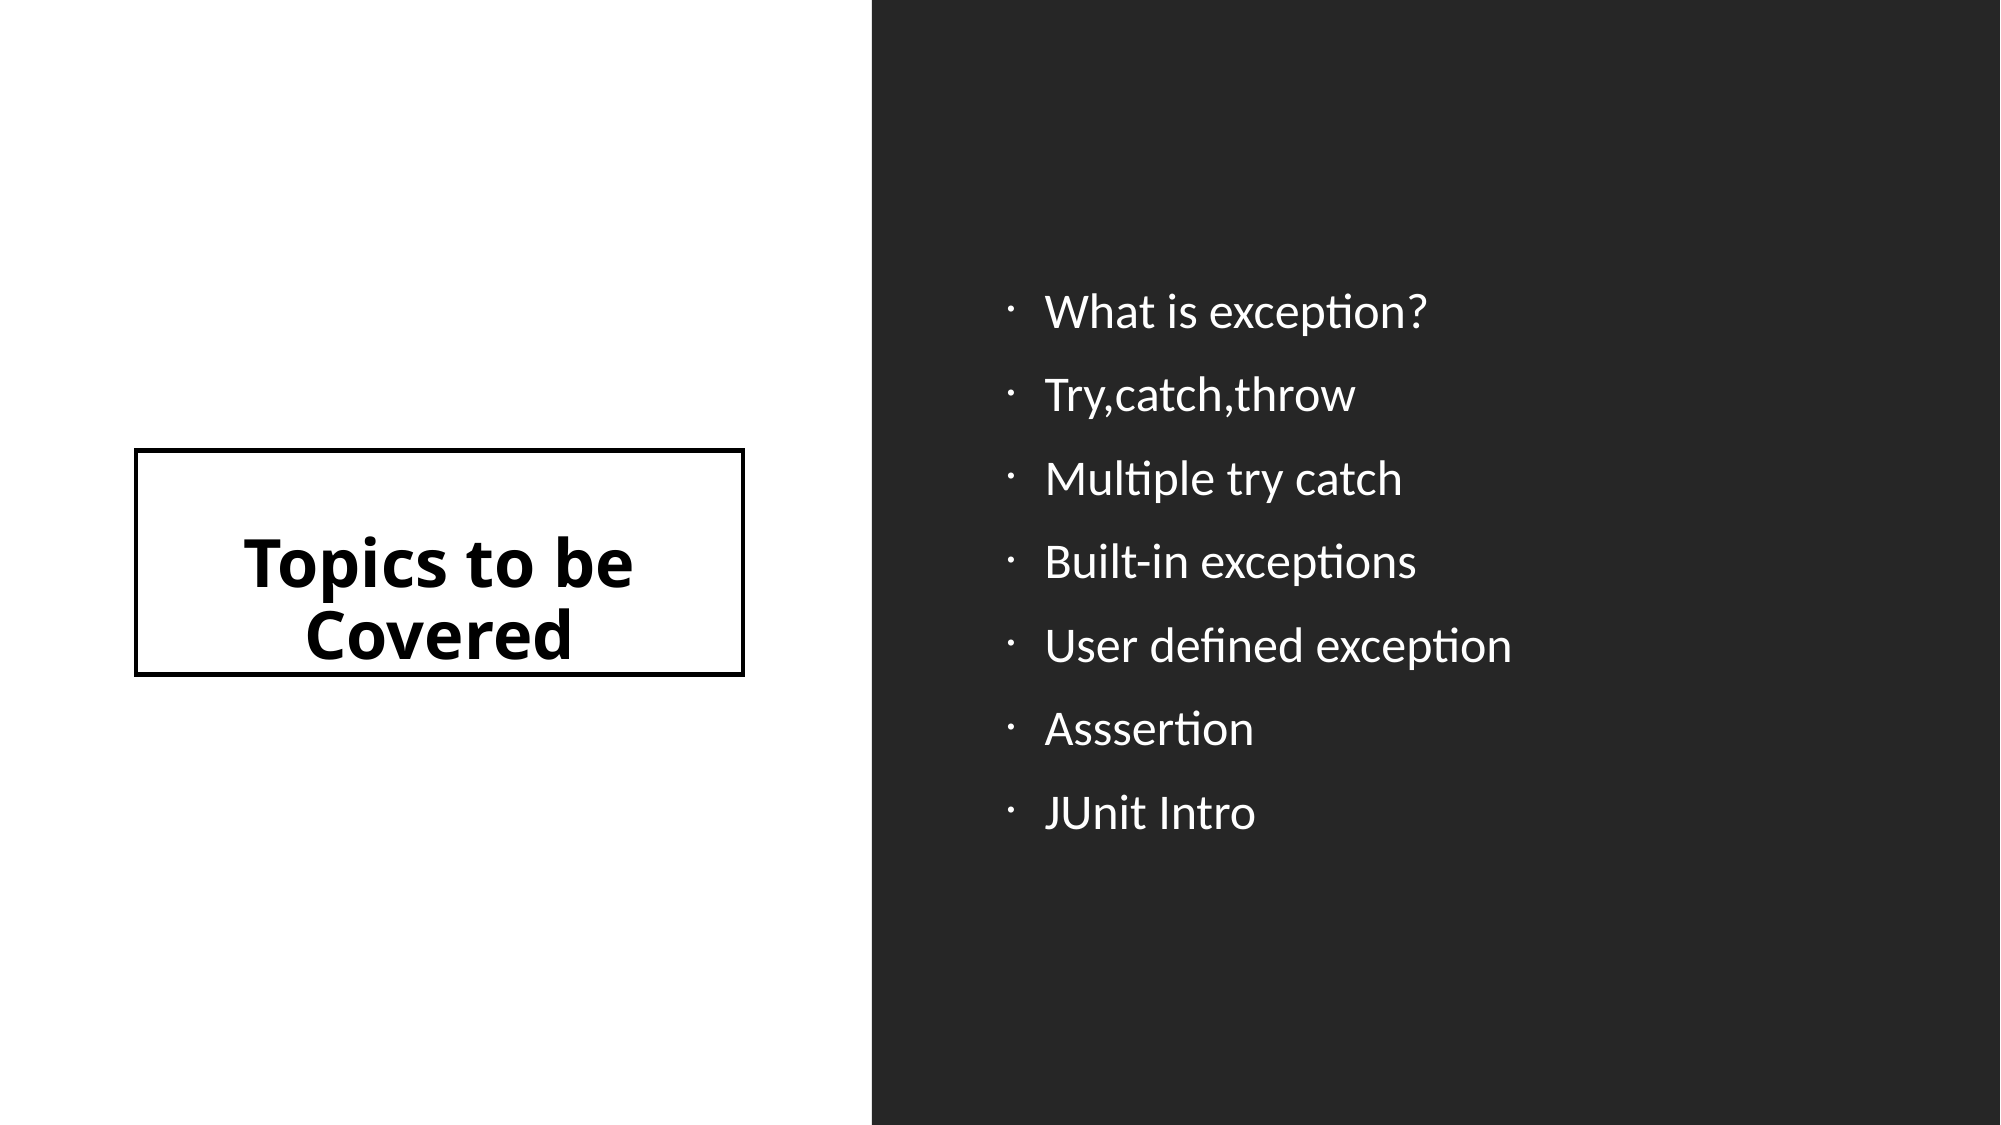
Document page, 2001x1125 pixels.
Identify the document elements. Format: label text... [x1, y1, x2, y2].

list What is exception? Try,catch,throw Multiple try catch Built-in exceptions User defined exception Asssertion JUnit Intro [992, 131, 1880, 994]
title Topics to be Covered [136, 450, 743, 675]
text_box [871, 0, 2000, 1125]
